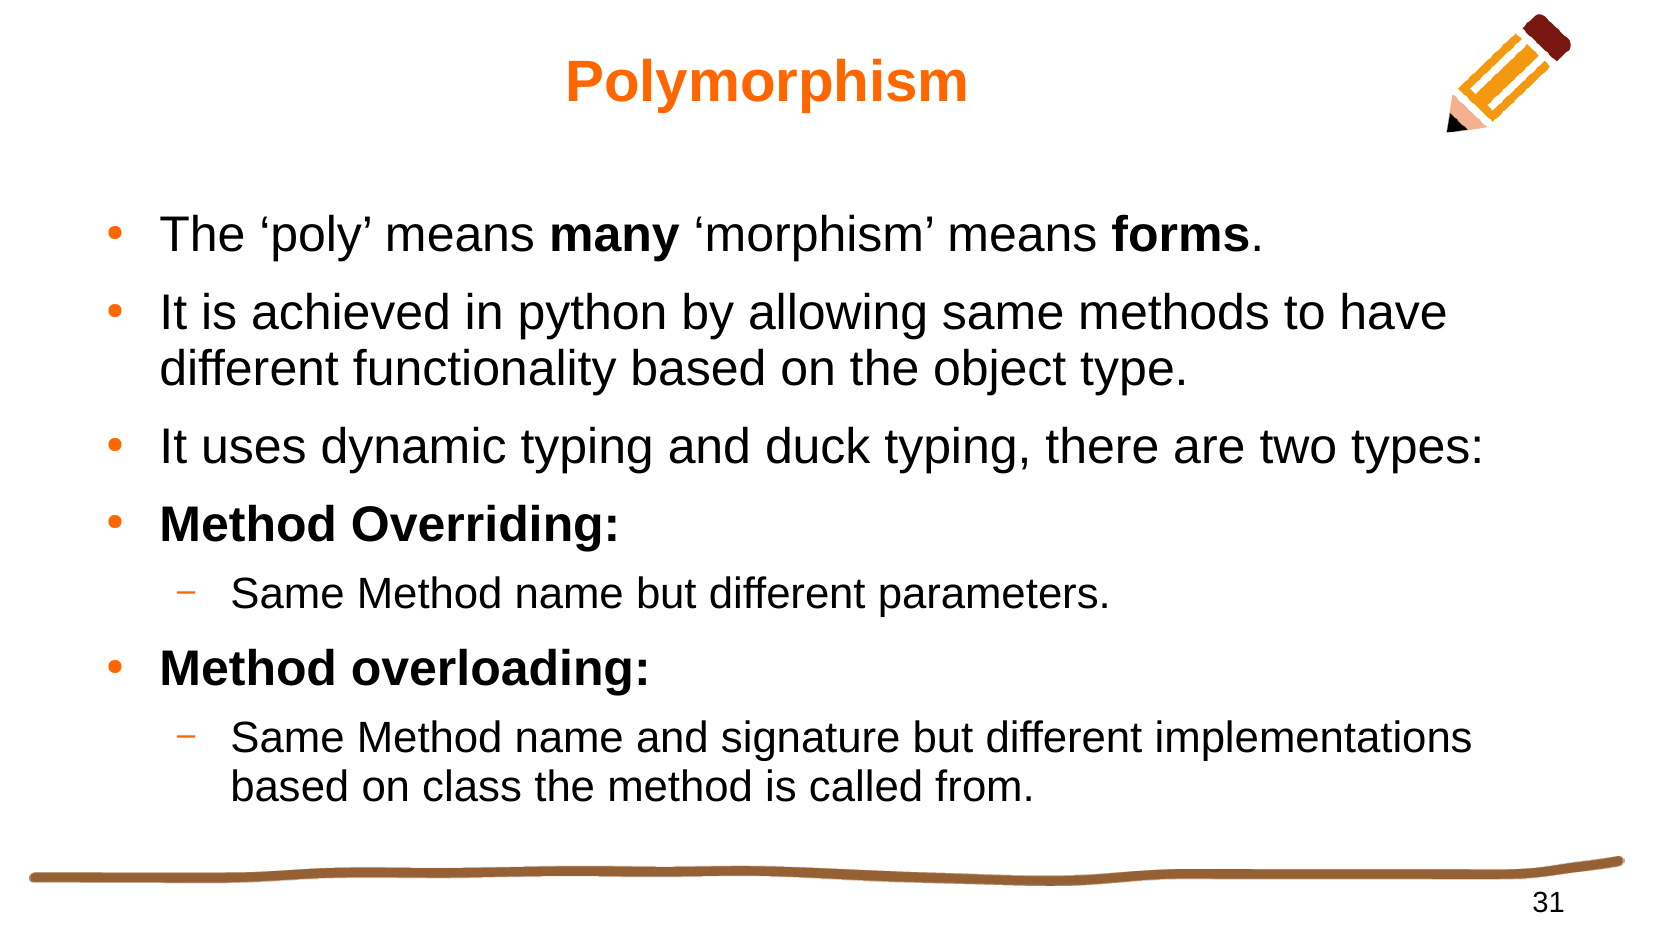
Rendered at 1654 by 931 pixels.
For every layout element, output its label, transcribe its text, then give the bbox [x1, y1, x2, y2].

picture [29, 856, 1625, 886]
picture [1446, 14, 1571, 133]
title Polymorphism [88, 29, 1447, 133]
list The ‘poly’ means many ‘morphism’ means forms. It is achieved in python by allowing same methods to have different functionality based on the object type. It uses dynamic typing and duck typing, there are two types: Method Overriding: Same Method name but different parameters. Method overloading: Same Method name and signature but different implementations based on class the method is called from. [88, 206, 1595, 857]
